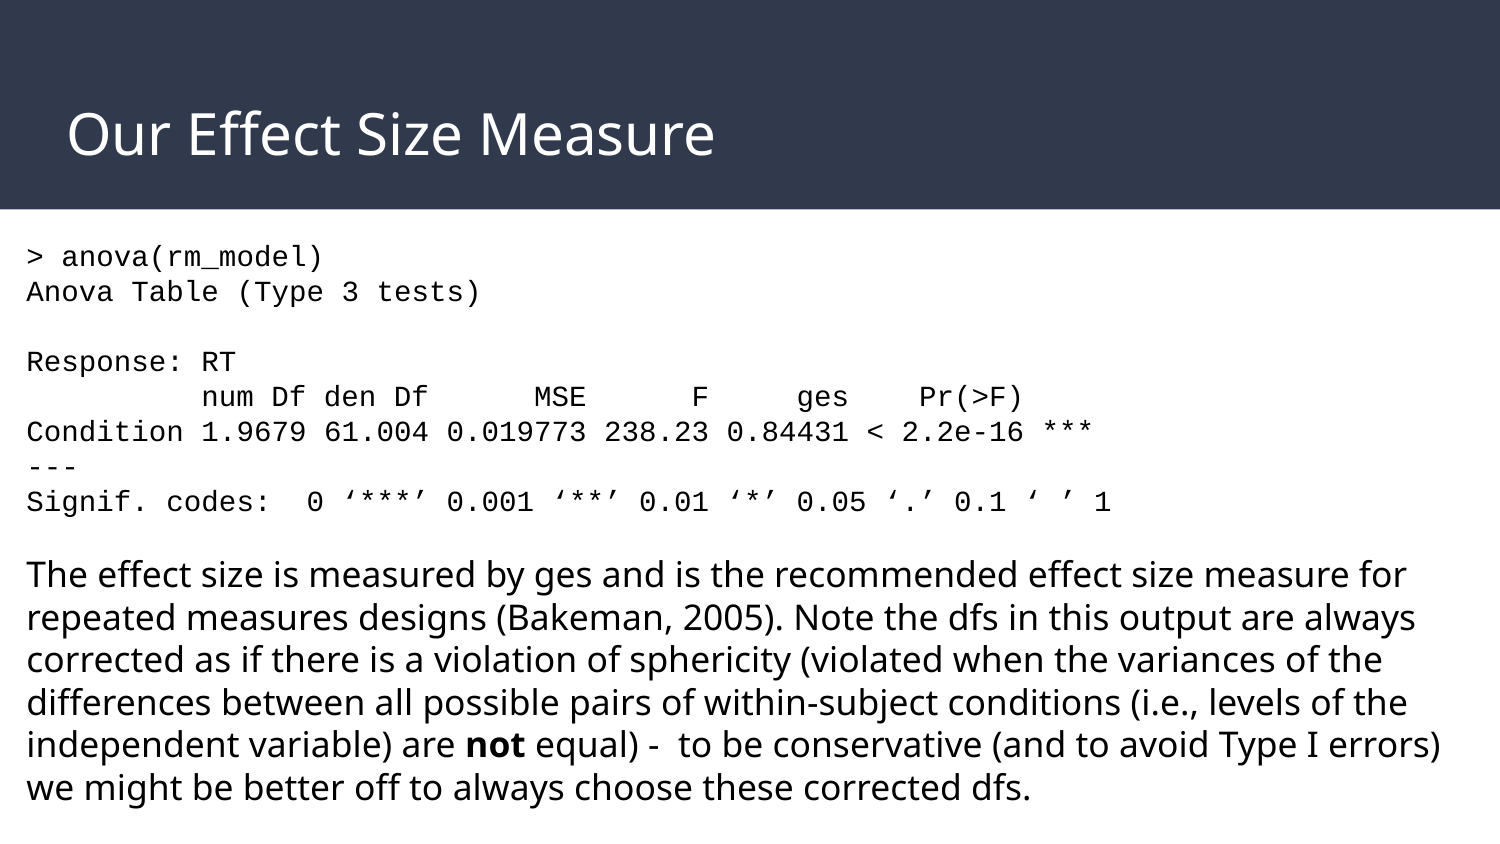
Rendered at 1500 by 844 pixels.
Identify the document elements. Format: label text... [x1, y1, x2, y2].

title Our Effect Size Measure [51, 82, 1449, 185]
text_box > anova(rm_model) Anova Table (Type 3 tests) Response: RT num Df den Df MSE F ges Pr(>F) Condition 1.9679 61.004 0.019773 238.23 0.84431 < 2.2e-16 *** --- Signif. codes: 0 ‘***’ 0.001 ‘**’ 0.01 ‘*’ 0.05 ‘.’ 0.1 ‘ ’ 1 The effect size is measured by ges and is the recommended effect size measure for repeated measures designs (Bakeman, 2005). Note the dfs in this output are always corrected as if there is a violation of sphericity (violated when the variances of the differences between all possible pairs of within-subject conditions (i.e., levels of the independent variable) are not equal) - to be conservative (and to avoid Type I errors) we might be better off to always choose these corrected dfs. [11, 222, 1488, 834]
